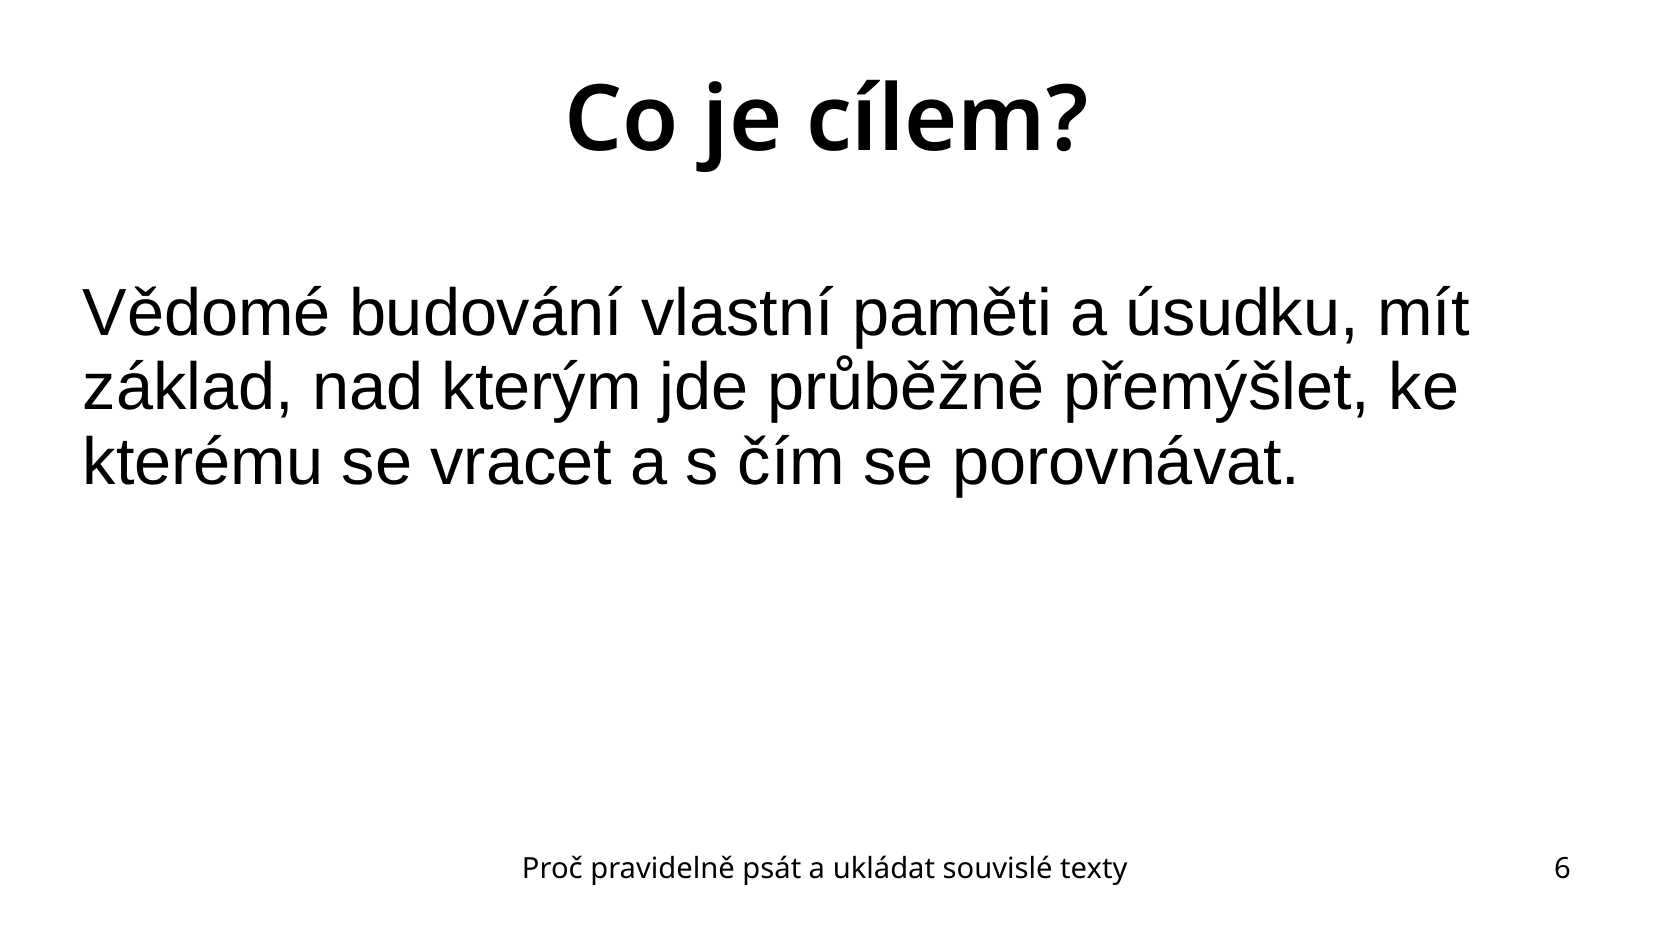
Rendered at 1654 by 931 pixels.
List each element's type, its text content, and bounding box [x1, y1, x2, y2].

subtitle Vědomé budování vlastní paměti a úsudku, mít základ, nad kterým jde průběžně přemýšlet, ke kterému se vracet a s čím se porovnávat. [82, 274, 1571, 779]
title Co je cílem? [82, 37, 1571, 193]
